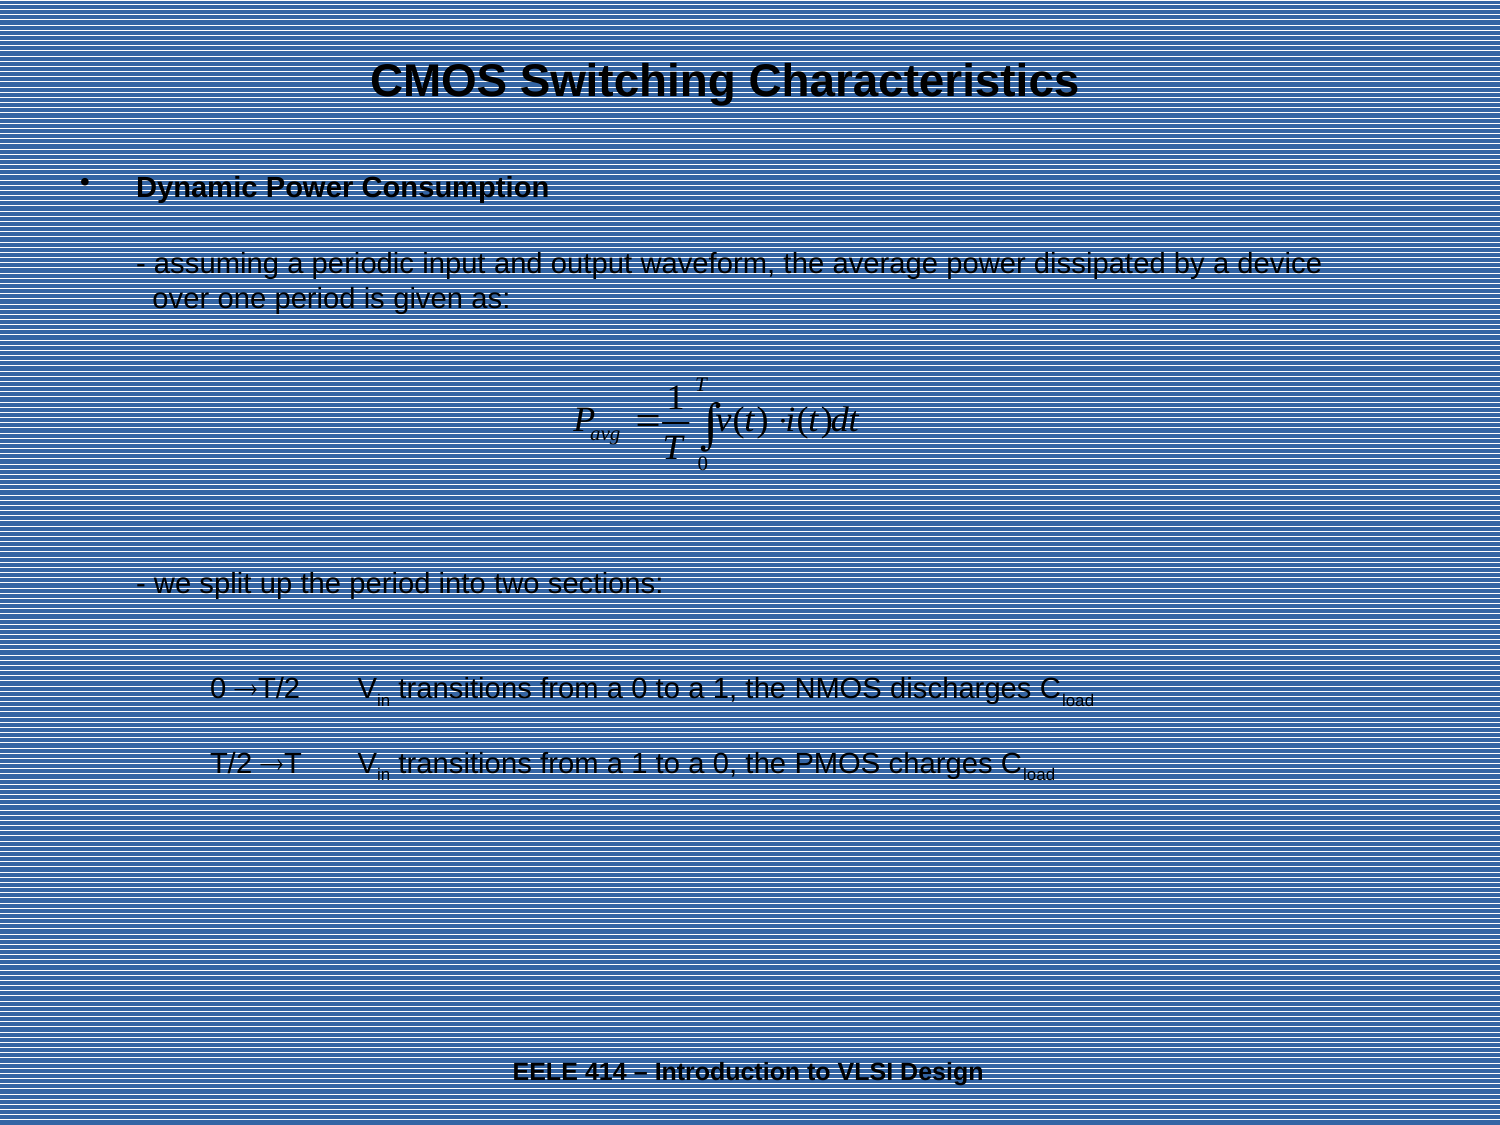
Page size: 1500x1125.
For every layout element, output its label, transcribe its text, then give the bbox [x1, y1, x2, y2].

title CMOS Switching Characteristics [87, 37, 1363, 120]
picture [566, 366, 867, 480]
list Dynamic Power Consumption - assuming a periodic input and output waveform, the average power dissipated by a device over one period is given as: - we split up the period into two sections: 0 T/2 Vin transitions from a 0 to a 1, the NMOS discharges Cload T/2 T Vin transitions from a 1 to a 0, the PMOS charges Cload [64, 160, 1471, 988]
chart [566, 367, 869, 483]
